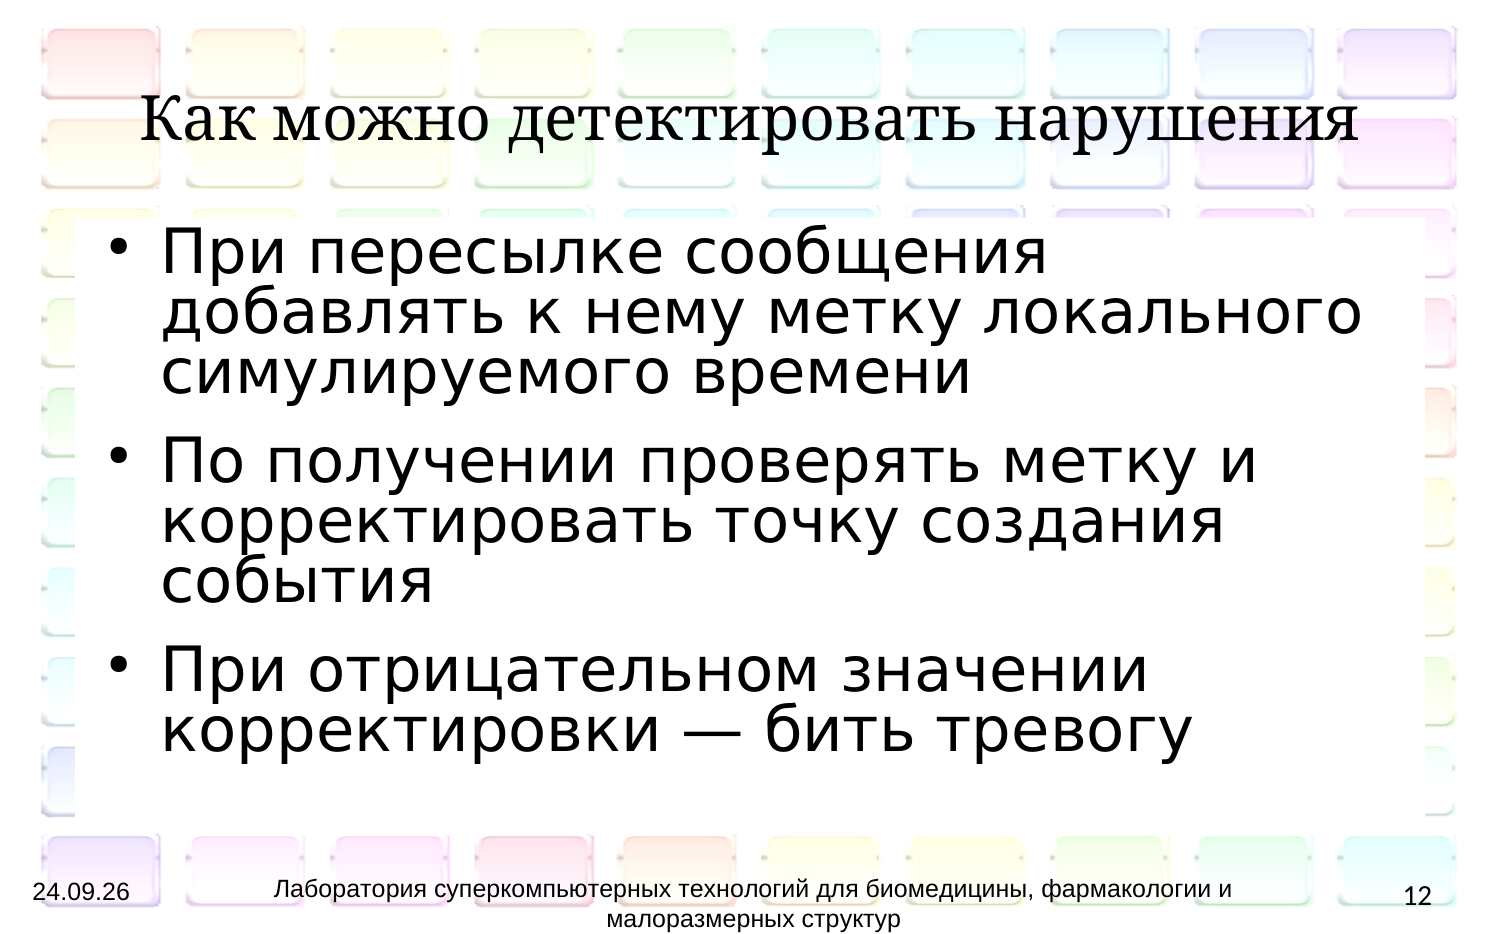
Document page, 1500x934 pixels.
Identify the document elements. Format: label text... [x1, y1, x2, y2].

list При пересылке сообщения добавлять к нему метку локального симулируемого времени По получении проверять метку и корректировать точку создания события При отрицательном значении корректировки — бить тревогу [75, 217, 1426, 834]
text_box 14.04.14 [17, 868, 184, 918]
text_box Лаборатория суперкомпьютерных технологий для биомедицины, фармакологии и малоразмерных структур [171, 864, 1338, 915]
title Как можно детектировать нарушения [75, 37, 1426, 193]
picture [0, 0, 1500, 934]
text_box <номер> [1387, 868, 1473, 918]
